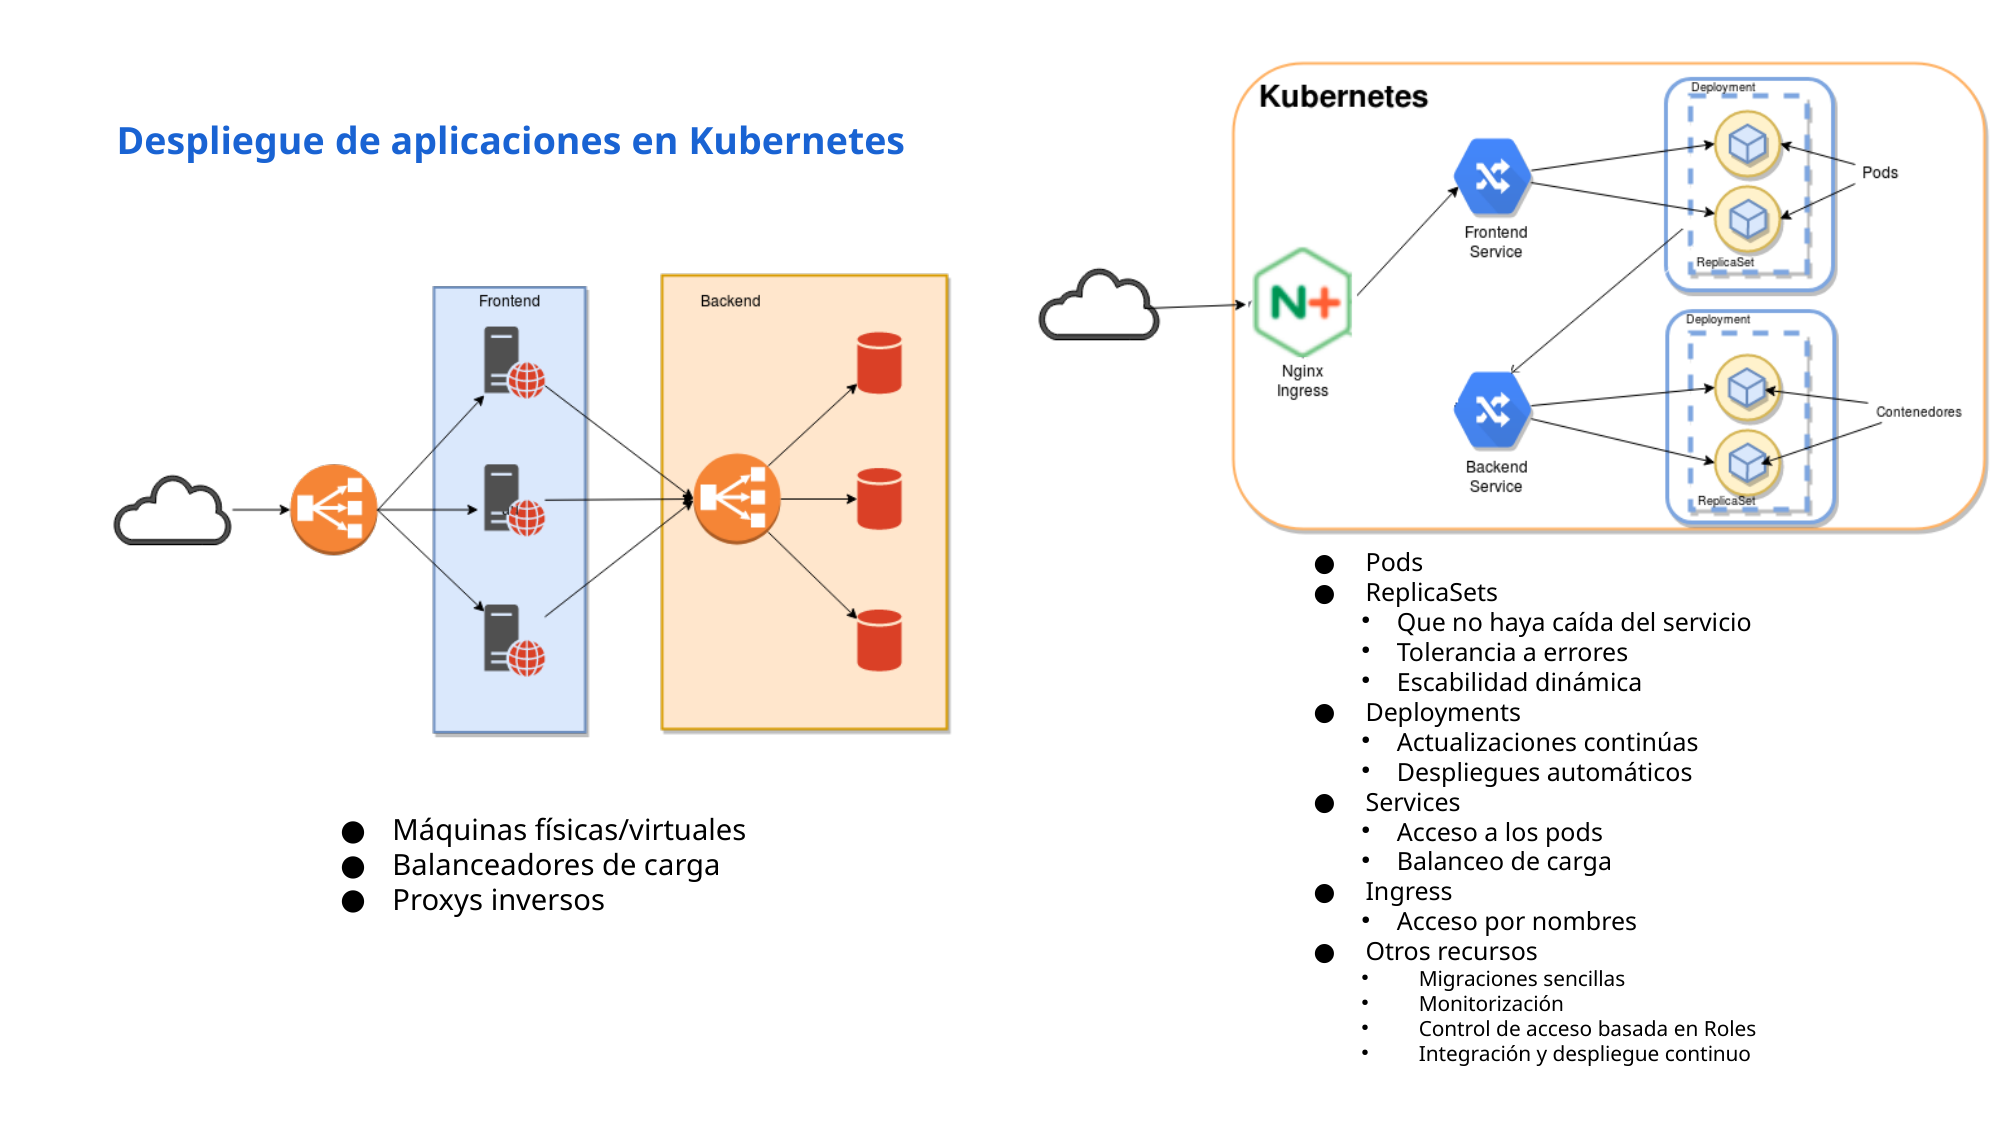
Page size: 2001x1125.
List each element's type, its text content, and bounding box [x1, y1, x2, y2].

picture [1027, 46, 1997, 544]
text_box Máquinas físicas/virtuales Balanceadores de carga Proxys inversos [302, 796, 840, 1031]
text_box Despliegue de aplicaciones en Kubernetes [101, 110, 1027, 170]
picture [101, 261, 964, 750]
text_box Pods ReplicaSets Que no haya caída del servicio Tolerancia a errores Escabilidad dinámica Deployments Actualizaciones continúas Despliegues automáticos Services Acceso a los pods Balanceo de carga Ingress Acceso por nombres Otros recursos Migraciones sencillas Monitorización Control de acceso basada en Roles Integración y despliegue continuo [1275, 544, 1973, 744]
